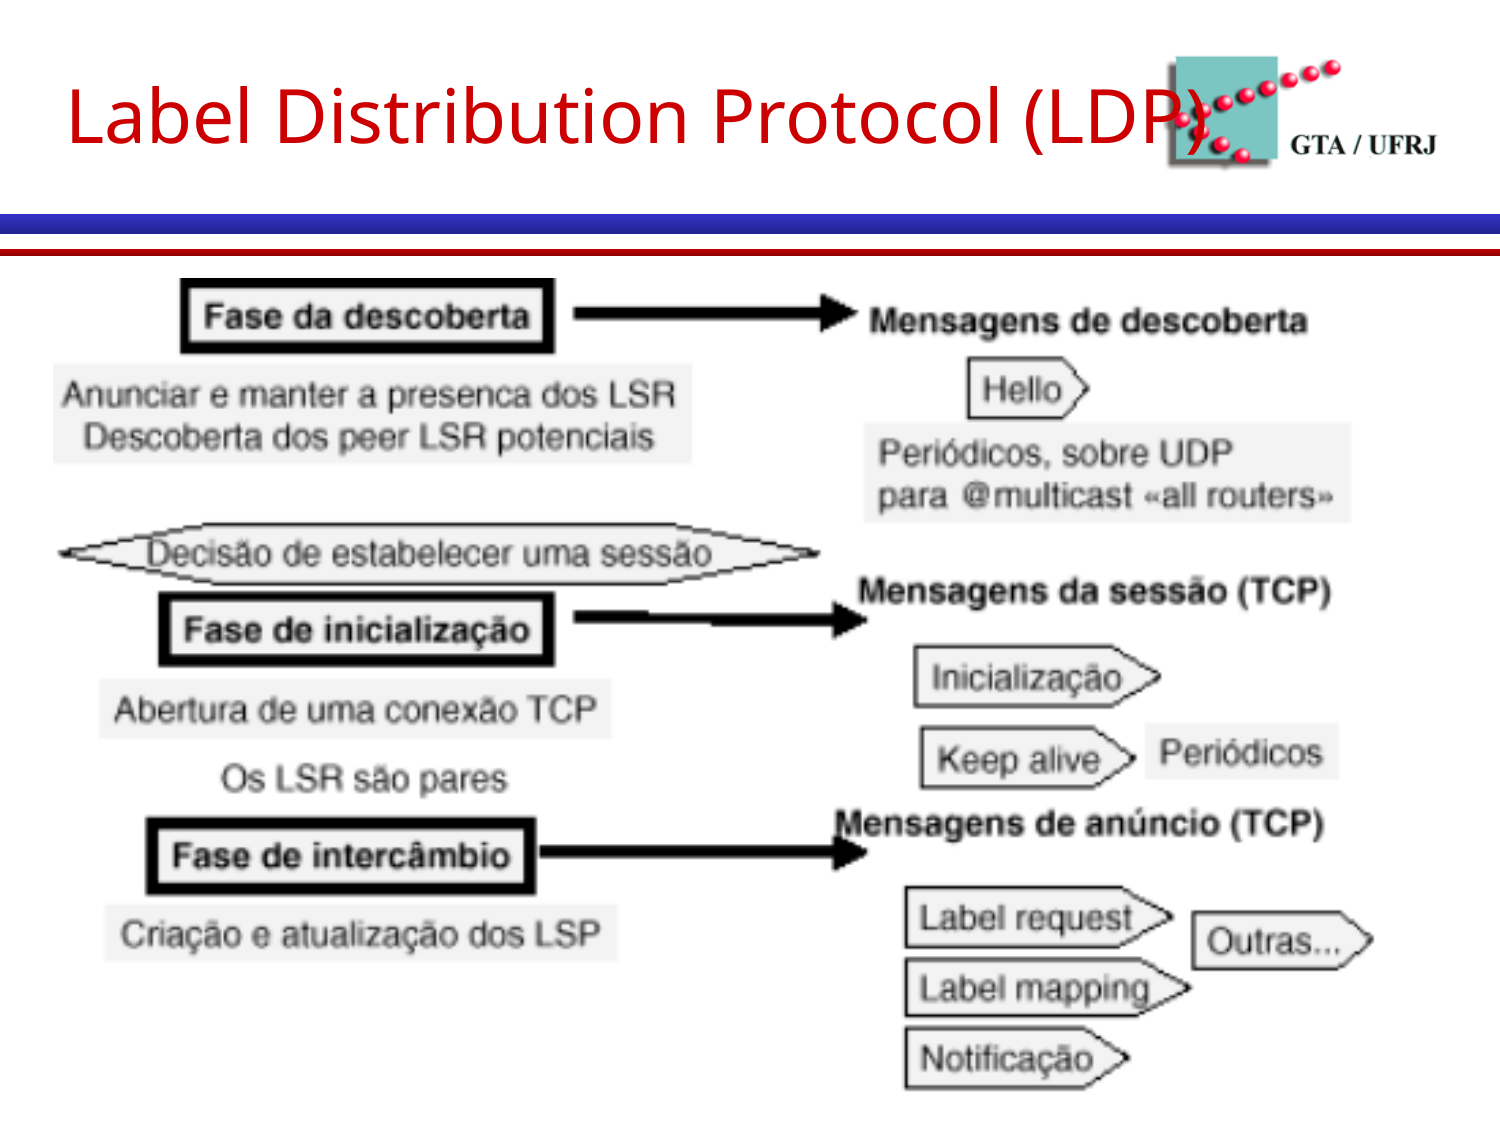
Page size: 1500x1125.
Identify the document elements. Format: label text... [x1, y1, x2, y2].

title Label Distribution Protocol (LDP) [50, 37, 1374, 189]
picture [53, 278, 1388, 1097]
picture [1374, 50, 1446, 174]
